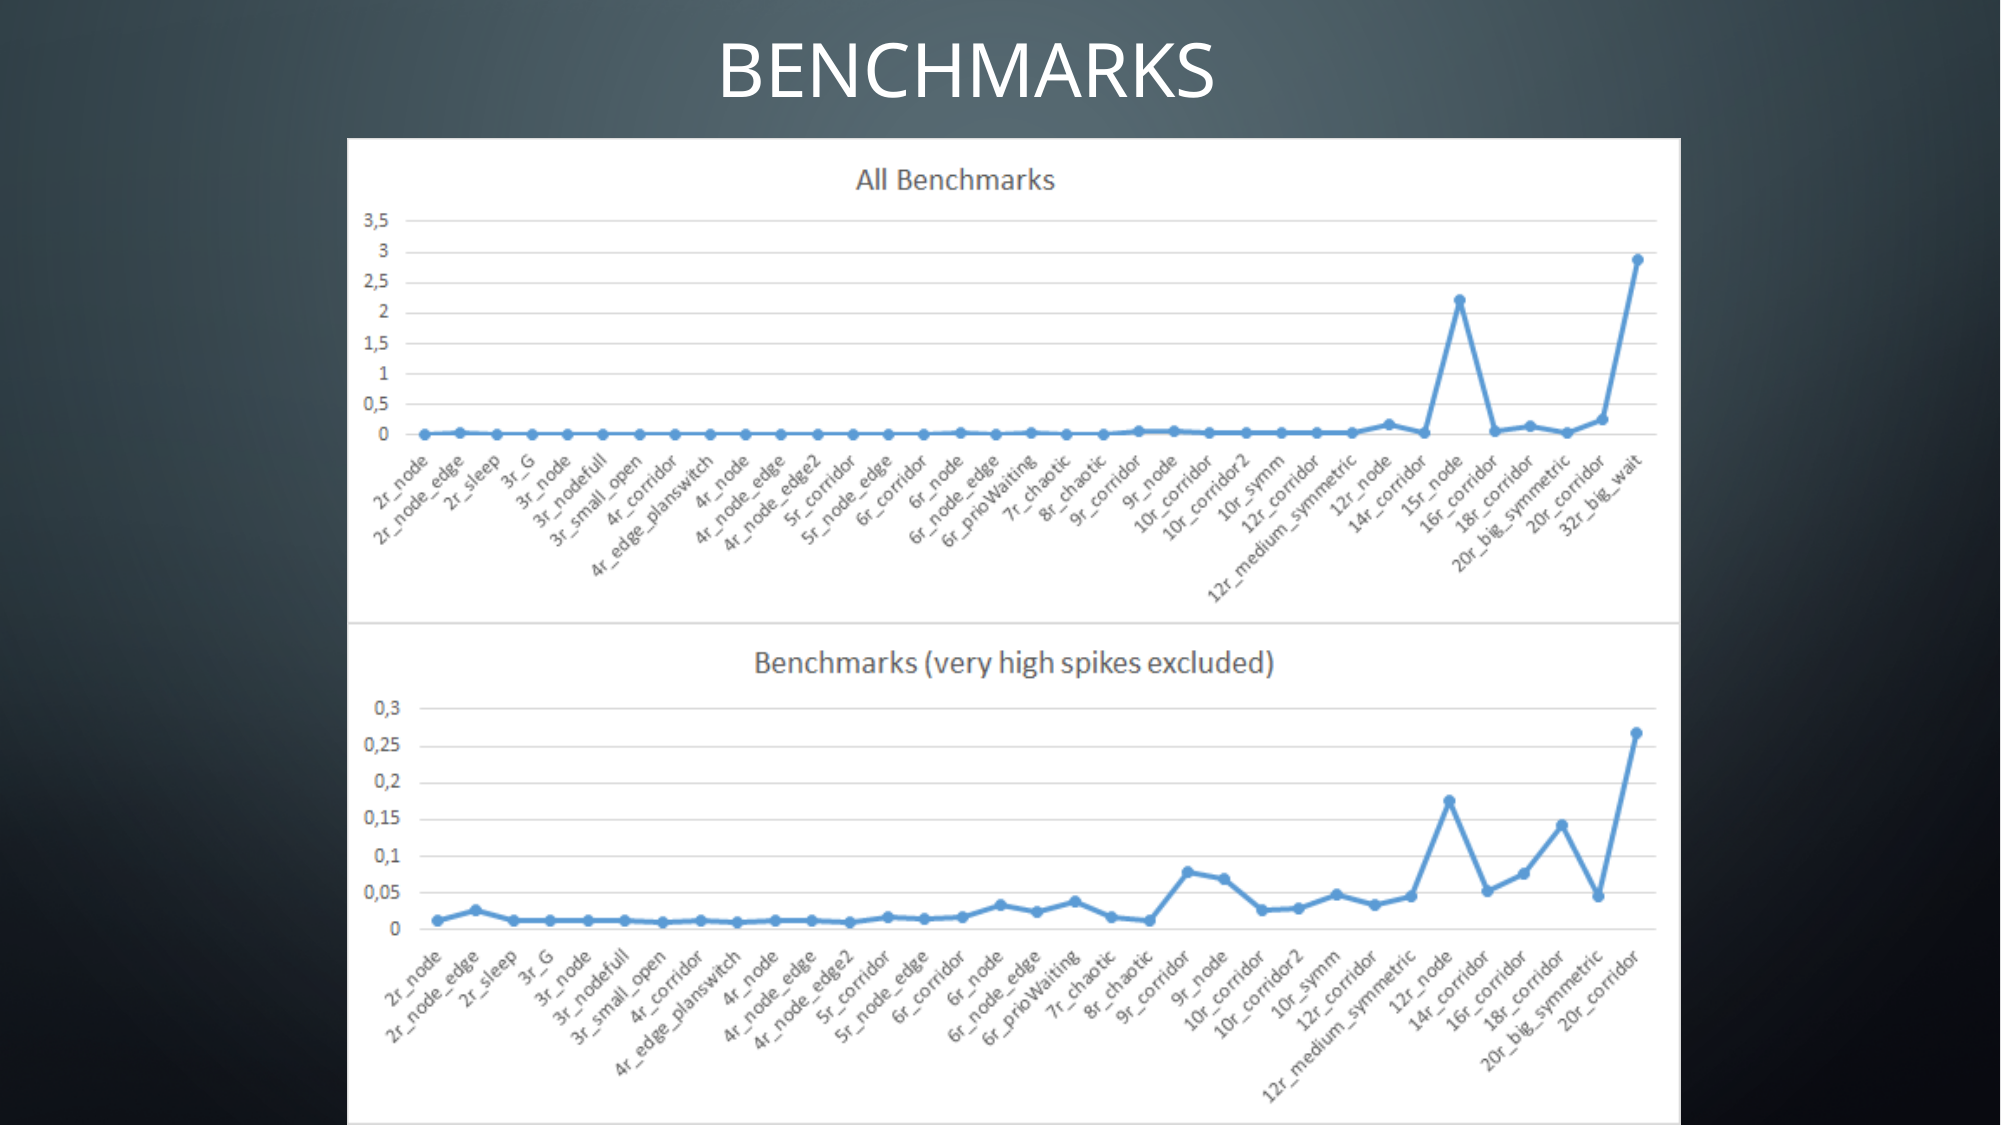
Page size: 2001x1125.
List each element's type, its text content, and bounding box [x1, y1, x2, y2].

title Benchmarks [701, 0, 2000, 195]
picture [0, 0, 2001, 1125]
